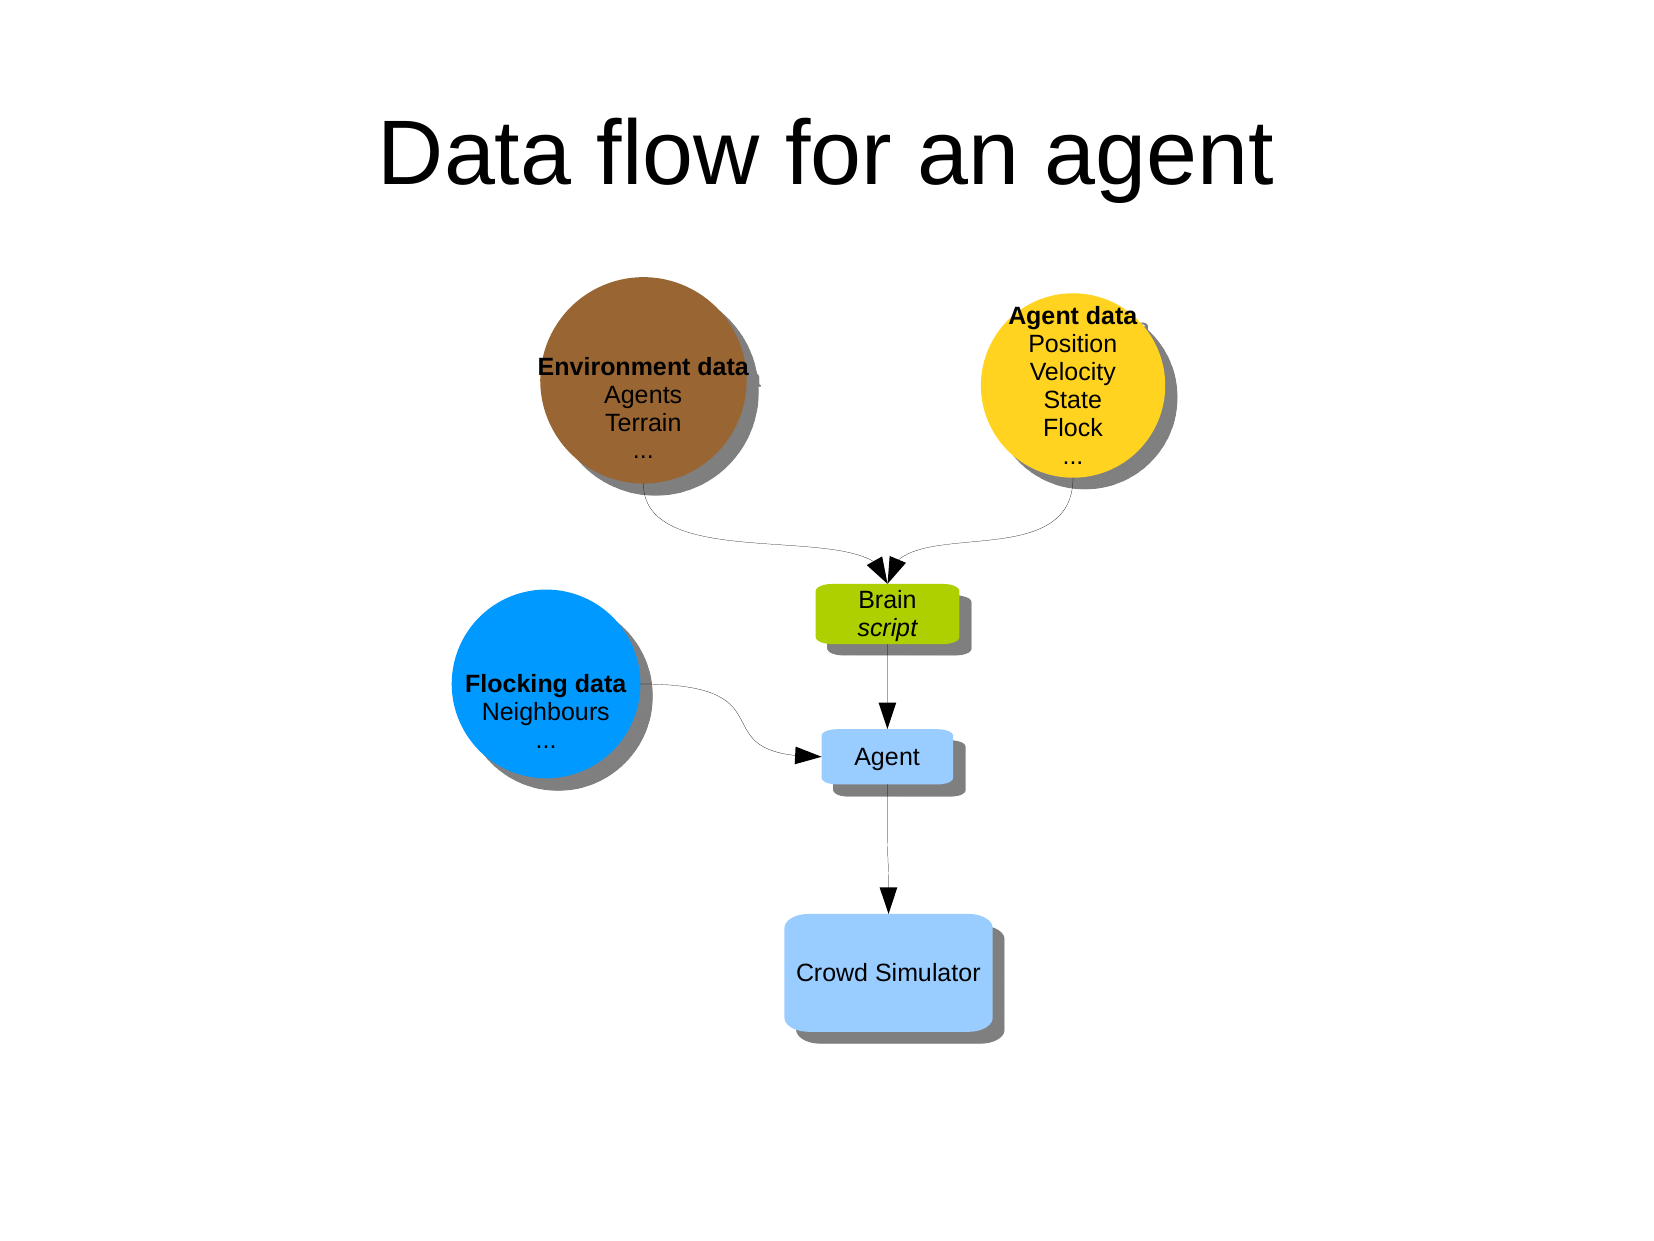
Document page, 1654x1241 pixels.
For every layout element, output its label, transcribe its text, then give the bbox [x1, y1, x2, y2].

text_box Agent data Position Velocity State Flock ... [980, 293, 1166, 478]
text_box Flocking data Neighbours ... [451, 589, 641, 779]
title Data flow for an agent [82, 49, 1571, 257]
text_box Environment data Agents Terrain ... [540, 277, 747, 484]
text_box Brain script [815, 583, 960, 645]
text_box Crowd Simulator [784, 913, 993, 1032]
text_box Agent [821, 729, 954, 785]
